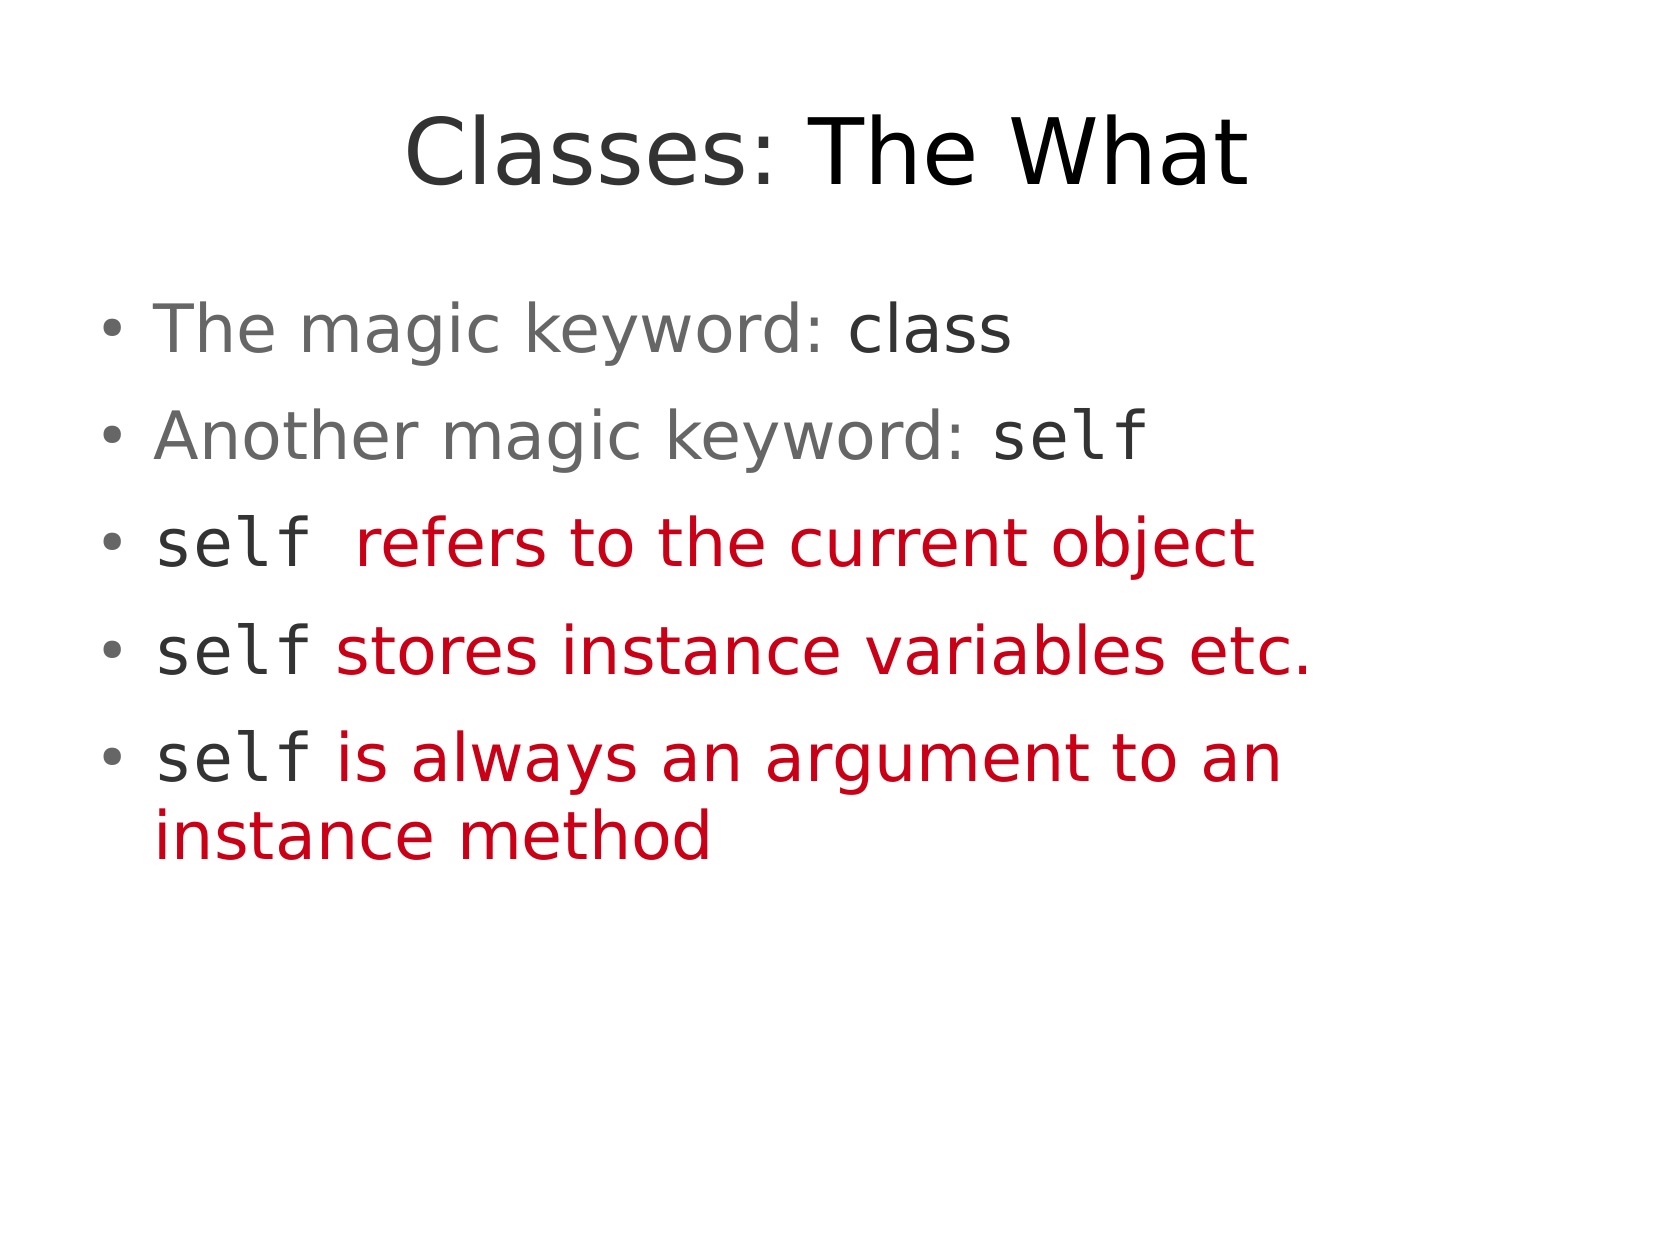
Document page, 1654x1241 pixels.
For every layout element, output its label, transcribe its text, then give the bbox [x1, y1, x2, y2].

title Classes: The What [82, 56, 1571, 250]
list The magic keyword: class Another magic keyword: self self refers to the current object self stores instance variables etc. self is always an argument to an instance method [82, 290, 1571, 1109]
